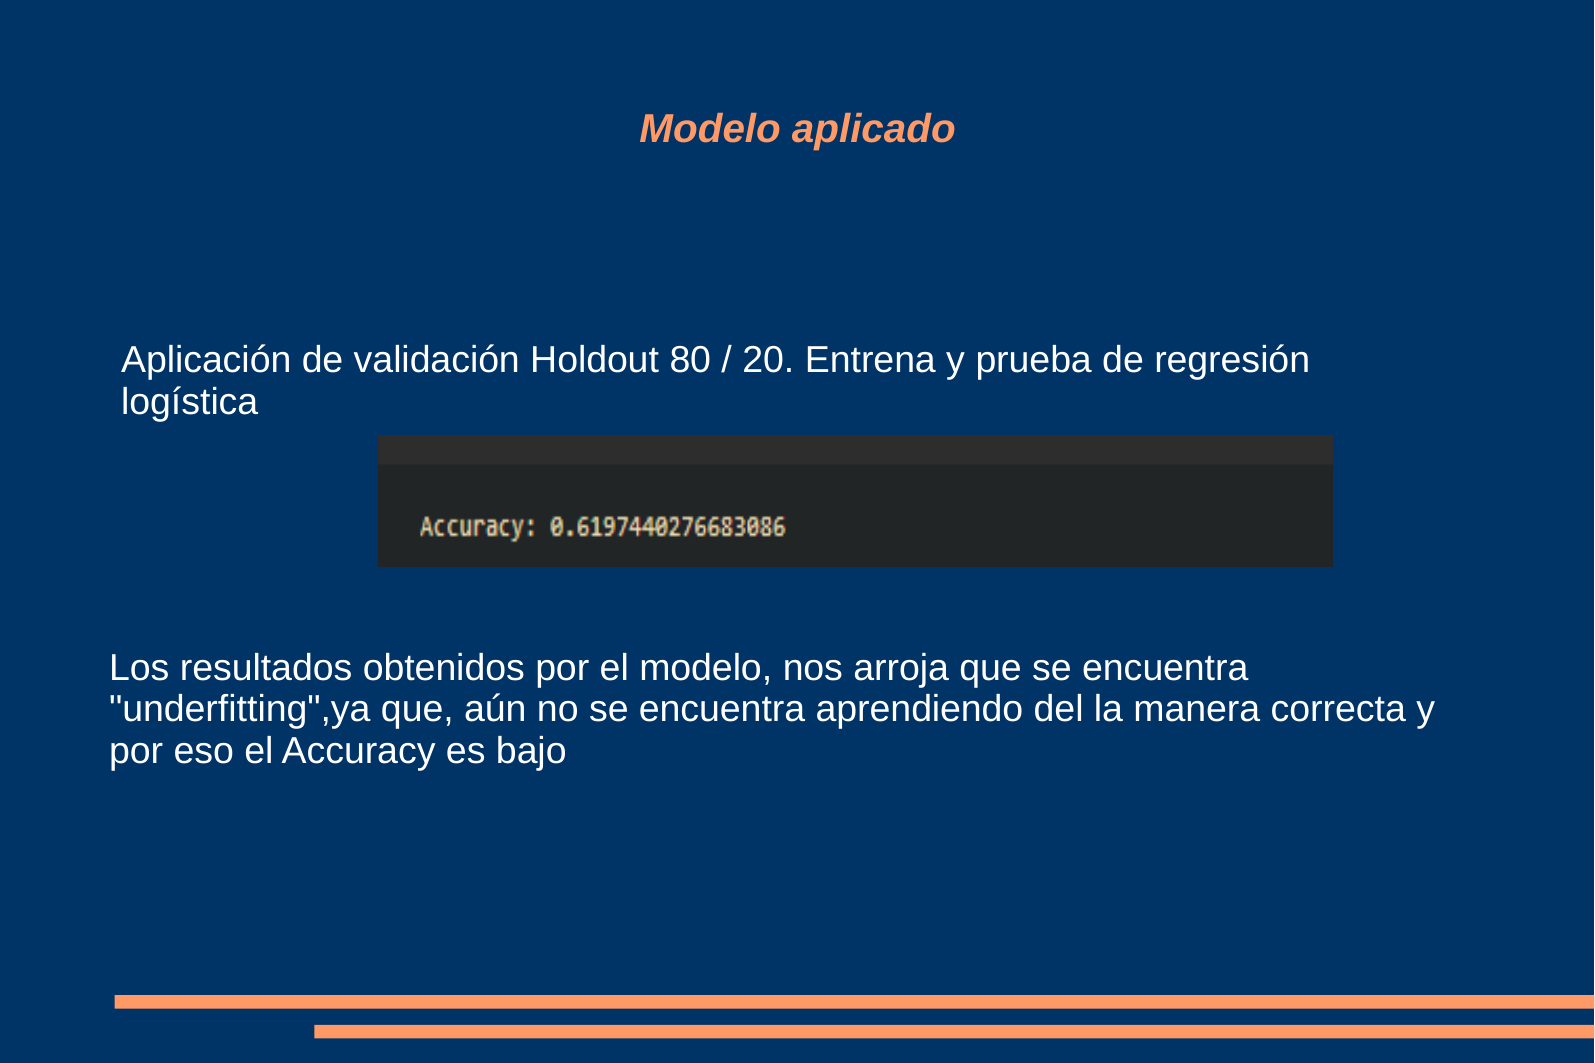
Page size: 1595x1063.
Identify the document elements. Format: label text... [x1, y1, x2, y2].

text_box Aplicación de validación Holdout 80 / 20. Entrena y prueba de regresión logística [106, 330, 1473, 388]
text_box Los resultados obtenidos por el modelo, nos arroja que se encuentra "underfitting",ya que, aún no se encuentra aprendiendo del la manera correcta y por eso el Accuracy es bajo [94, 638, 1465, 780]
picture [377, 435, 1333, 567]
title Modelo aplicado [117, 39, 1479, 218]
